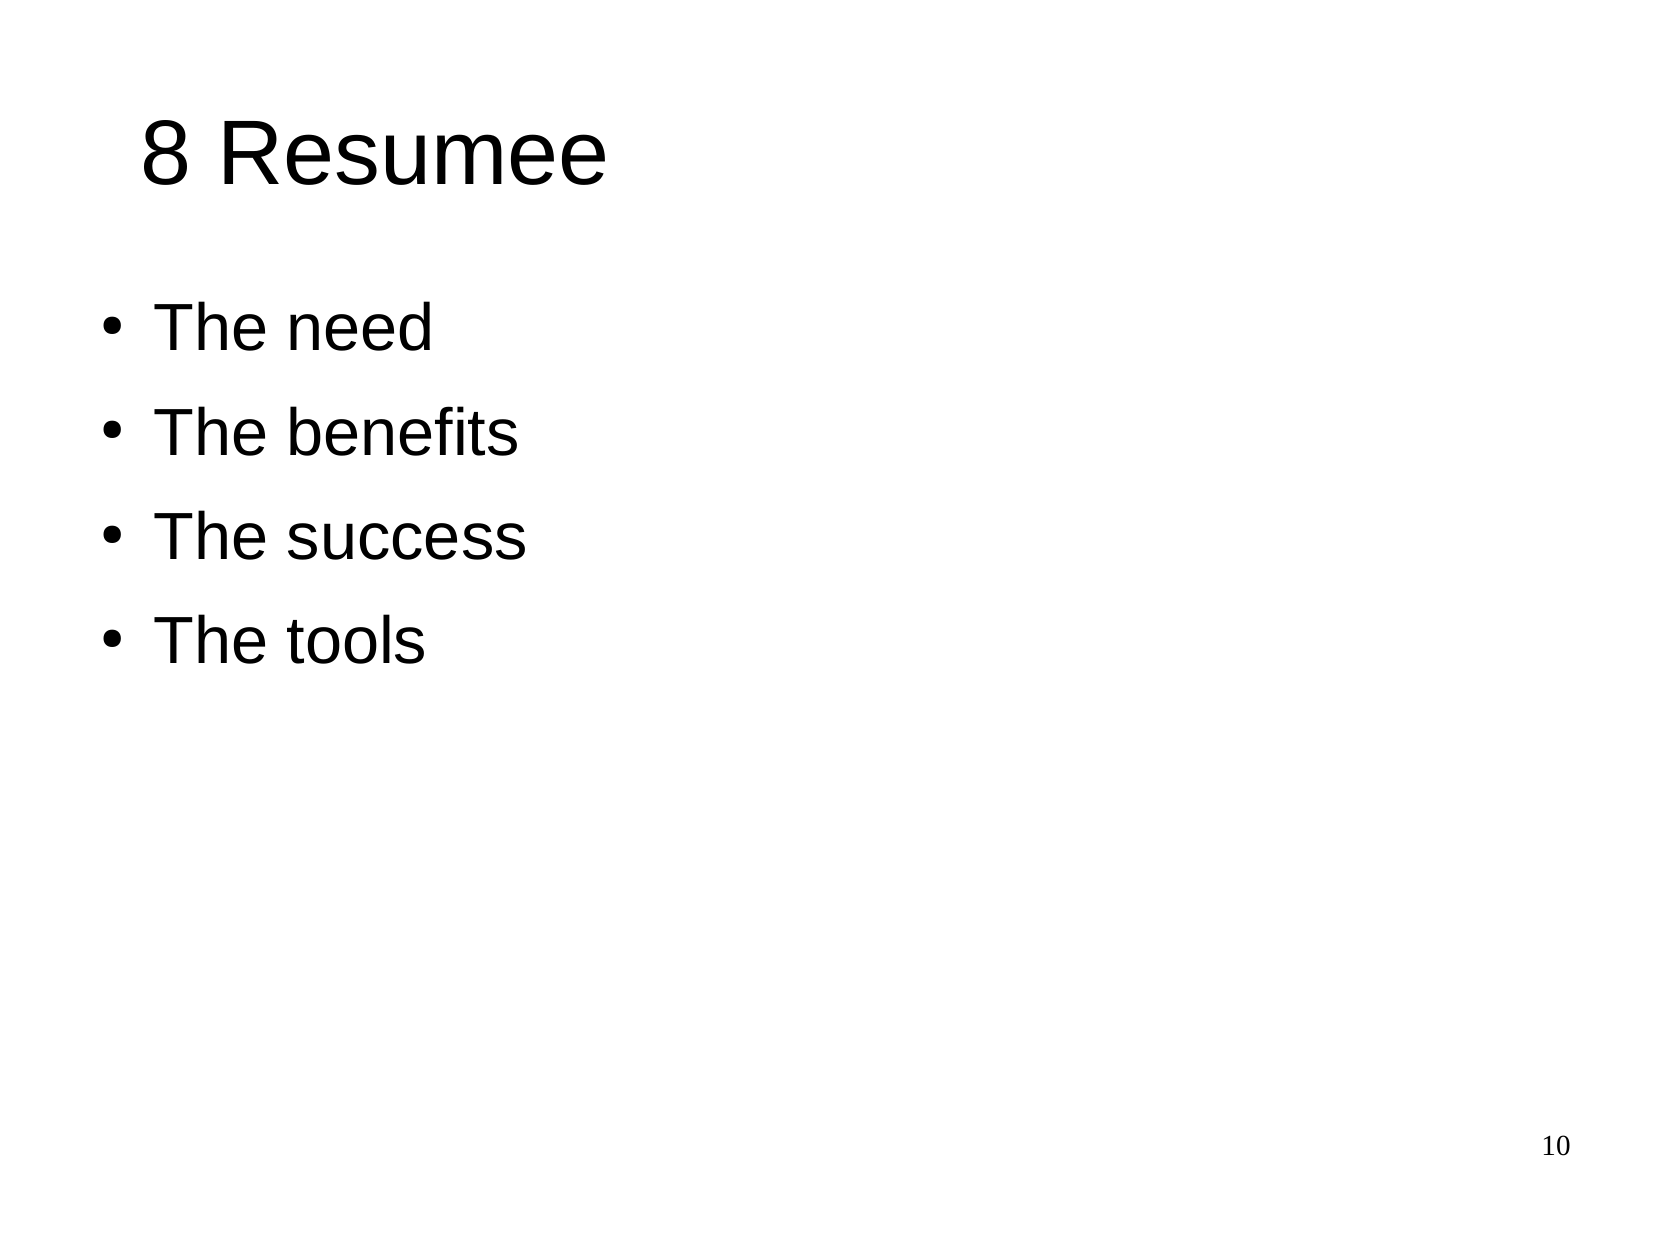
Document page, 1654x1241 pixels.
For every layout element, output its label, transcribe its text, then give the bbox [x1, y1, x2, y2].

list The need The benefits The success The tools [82, 290, 1571, 1010]
title 8 Resumee [82, 49, 1571, 257]
